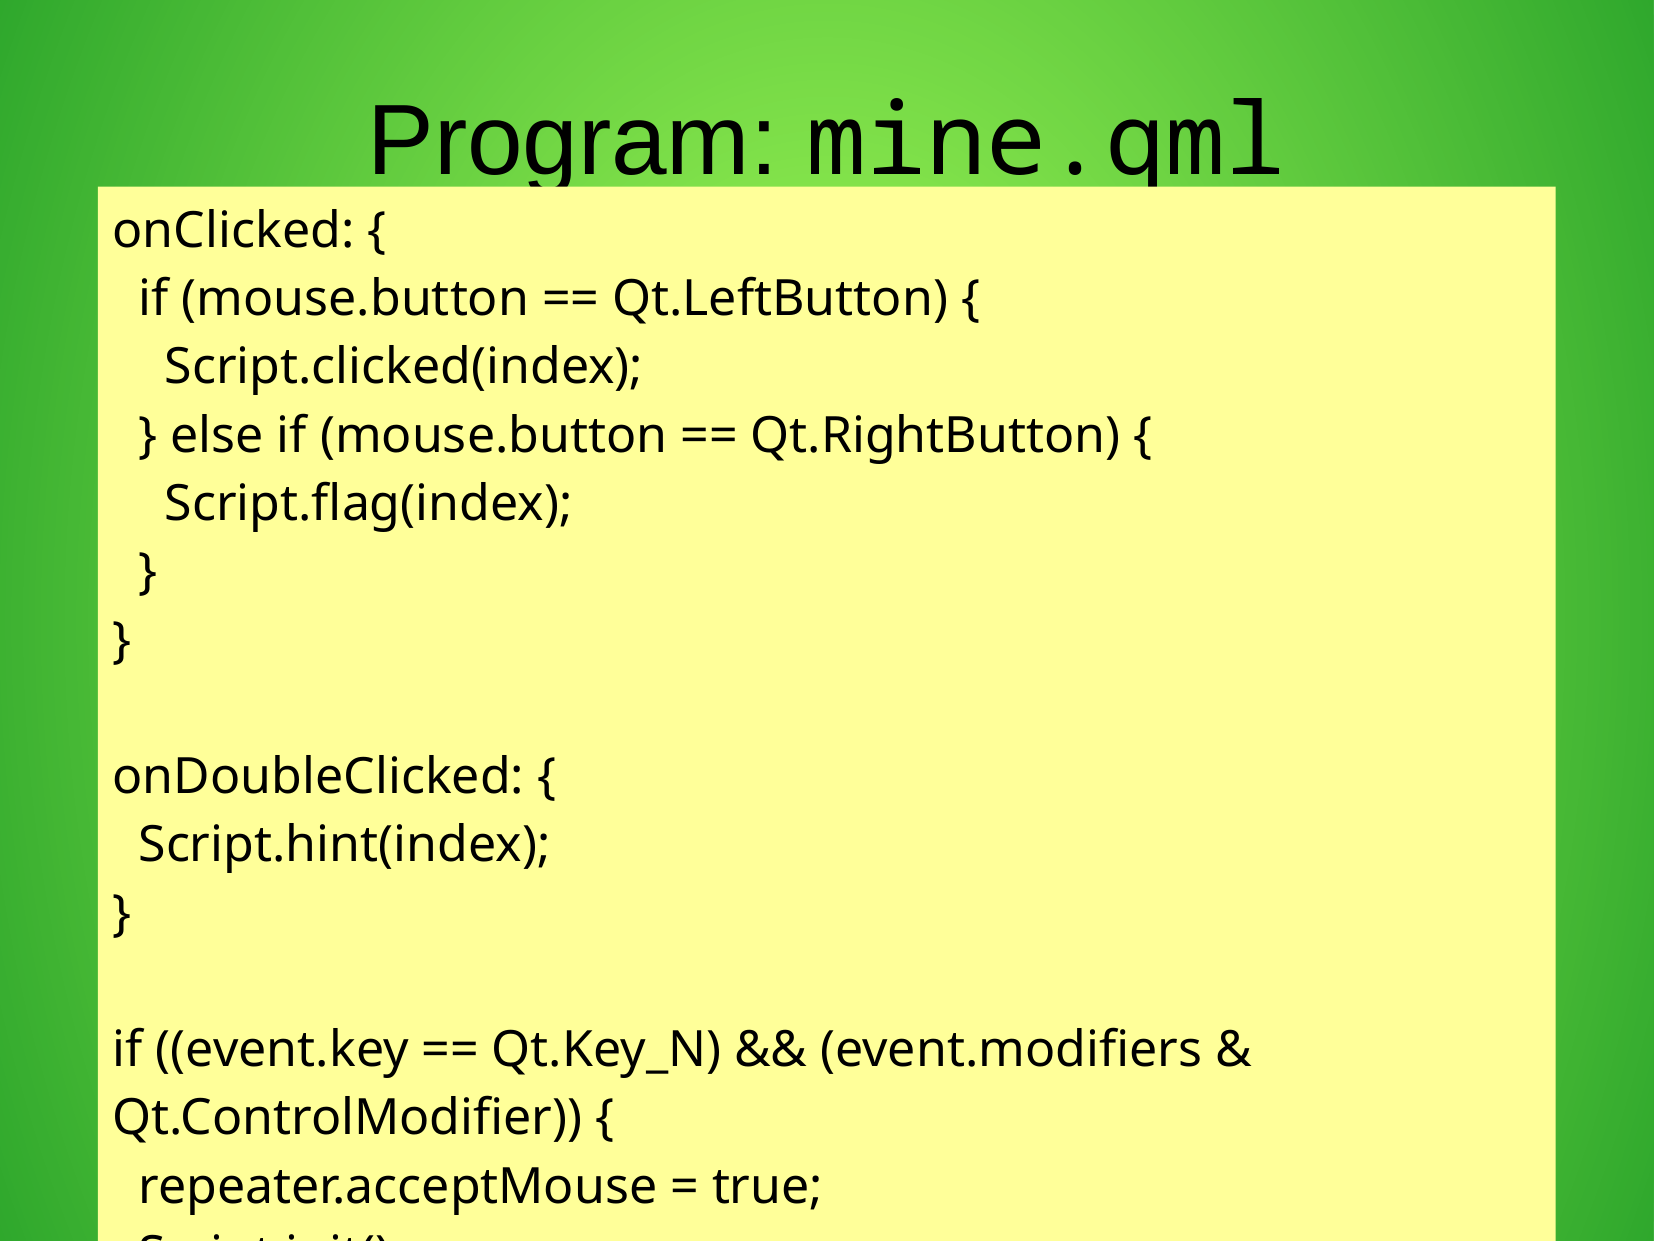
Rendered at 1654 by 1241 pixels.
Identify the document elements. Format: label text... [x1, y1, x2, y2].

text_box Program: mine.qml [316, 60, 1337, 186]
text_box onClicked: { if (mouse.button == Qt.LeftButton) { Script.clicked(index); } else if (mouse.button == Qt.RightButton) { Script.flag(index); } } onDoubleClicked: { Script.hint(index); } if ((event.key == Qt.Key_N) && (event.modifiers & Qt.ControlModifier)) { repeater.acceptMouse = true; Script.init(); } [97, 186, 1556, 1197]
